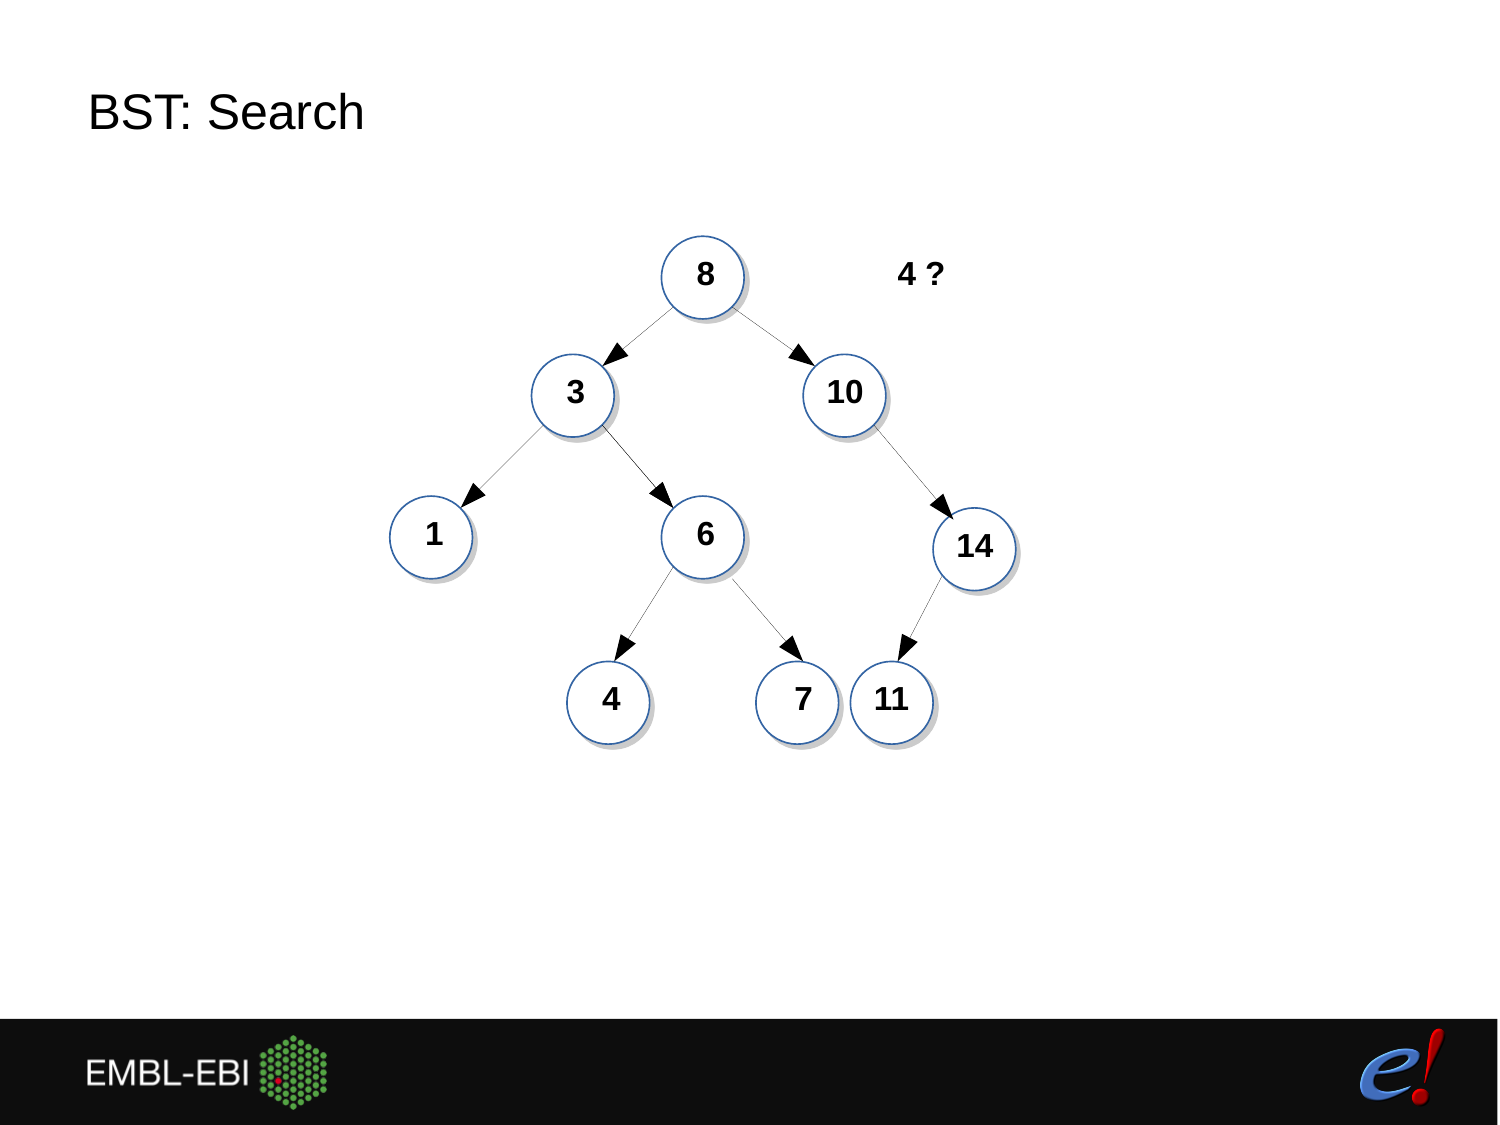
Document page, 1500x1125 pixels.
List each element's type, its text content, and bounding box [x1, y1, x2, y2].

text_box [566, 661, 650, 745]
text_box 14 [941, 519, 1028, 577]
text_box [952, 507, 1003, 519]
text_box [389, 496, 473, 579]
text_box 8 [681, 248, 733, 305]
picture [87, 1035, 327, 1110]
text_box 3 [551, 366, 603, 423]
text_box [863, 661, 921, 673]
text_box [943, 577, 1006, 591]
text_box [813, 423, 876, 438]
text_box 11 [859, 673, 934, 726]
text_box [850, 677, 926, 745]
text_box 10 [811, 366, 898, 423]
title BST: Search [87, 50, 1425, 175]
text_box [661, 496, 745, 579]
picture [1357, 1026, 1448, 1112]
text_box [933, 524, 941, 574]
text_box [815, 354, 874, 366]
text_box [531, 354, 615, 438]
text_box [755, 661, 839, 745]
text_box 4 [587, 673, 638, 731]
text_box 7 [779, 673, 827, 731]
text_box 4 ? [882, 248, 969, 305]
text_box 6 [681, 507, 733, 565]
text_box [661, 236, 745, 319]
text_box 1 [410, 507, 461, 565]
text_box [803, 371, 811, 420]
